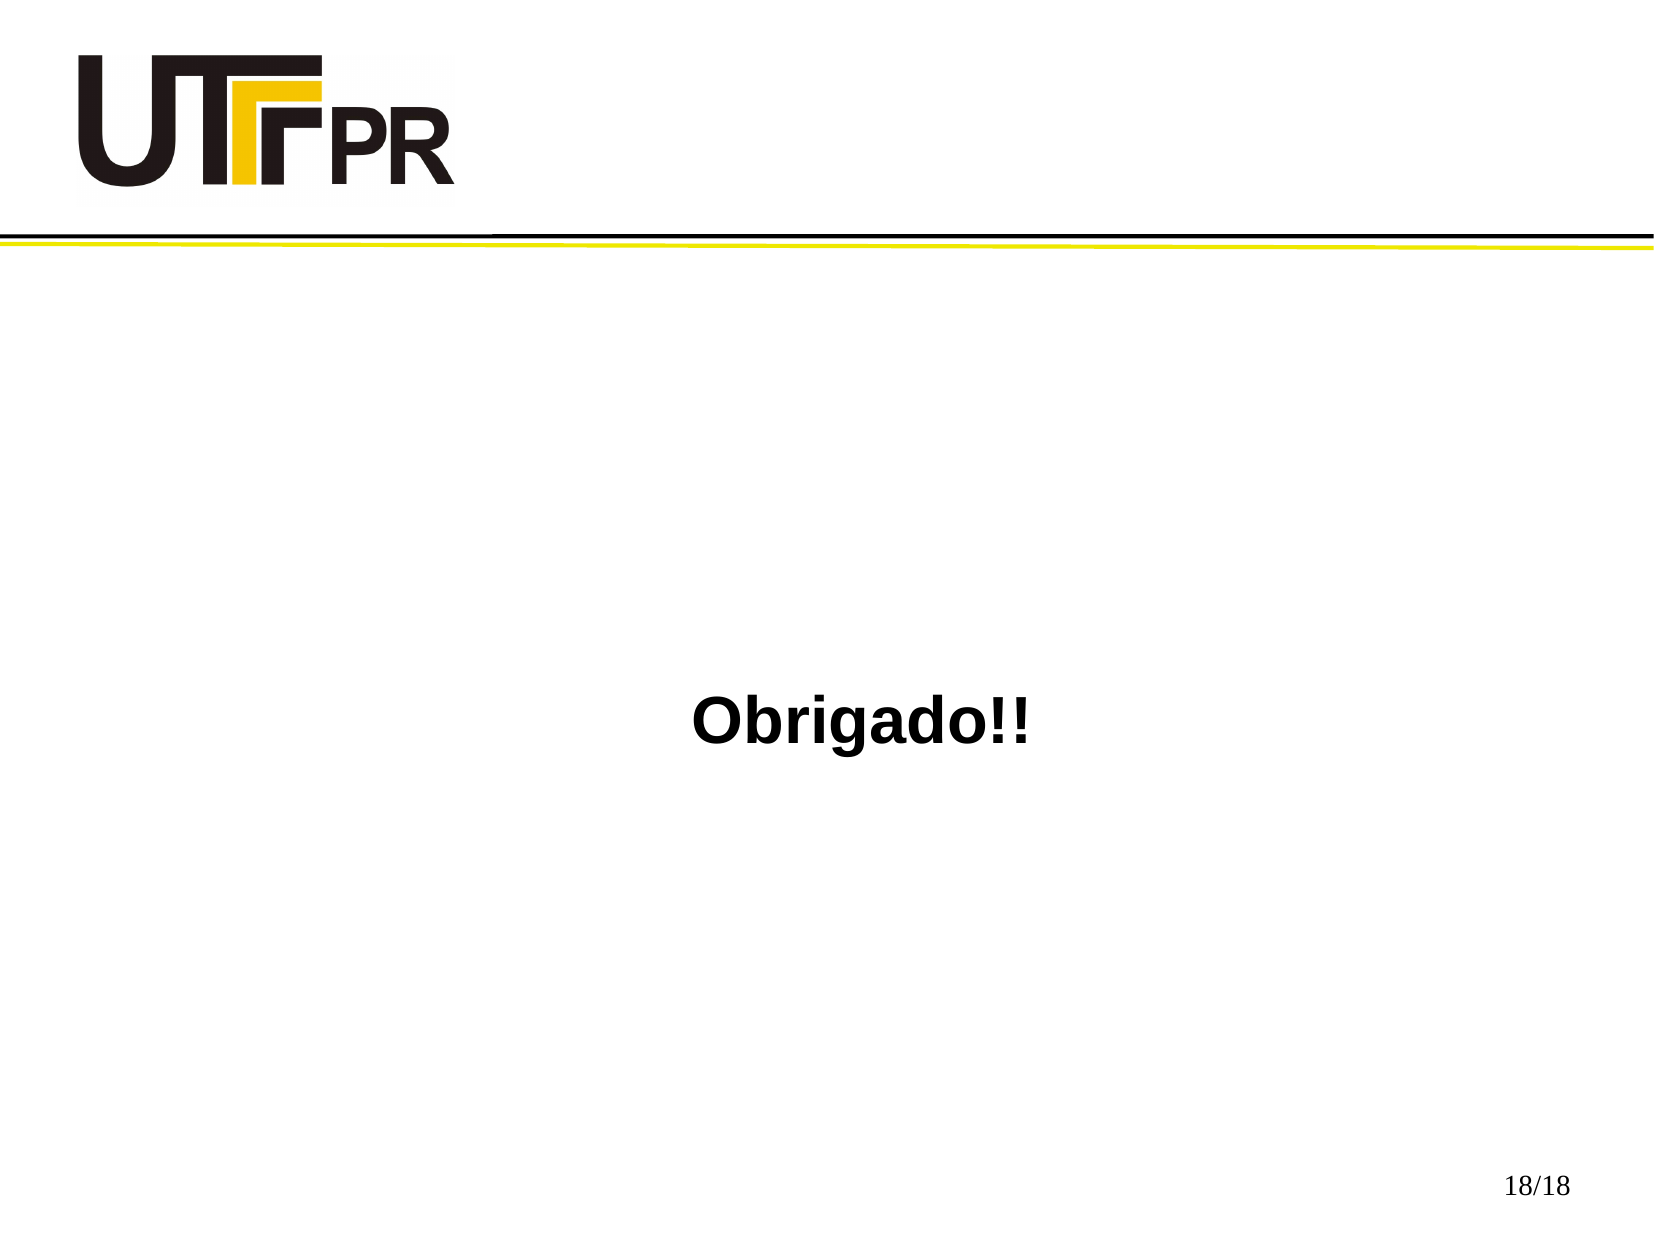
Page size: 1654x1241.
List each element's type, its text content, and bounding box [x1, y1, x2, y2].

picture [76, 55, 455, 207]
list Obrigado!! [82, 295, 1571, 1146]
